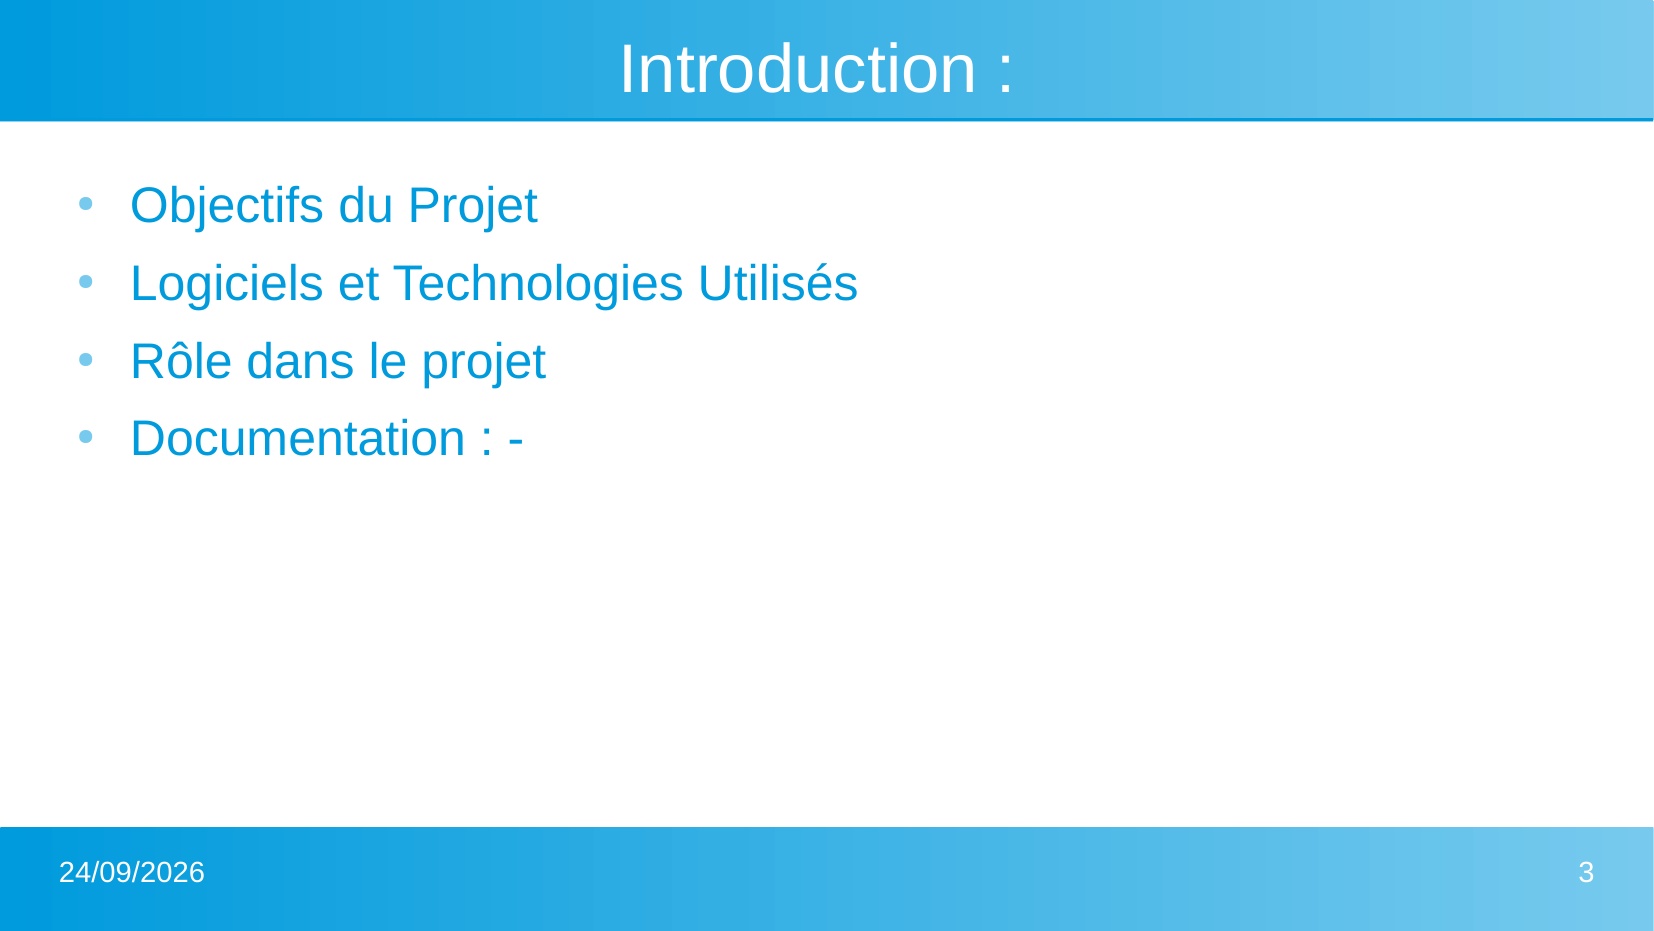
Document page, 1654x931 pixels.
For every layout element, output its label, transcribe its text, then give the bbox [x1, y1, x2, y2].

list Objectifs du Projet Logiciels et Technologies Utilisés Rôle dans le projet Documentation : - [59, 177, 1595, 768]
title Introduction : [59, 29, 1595, 108]
